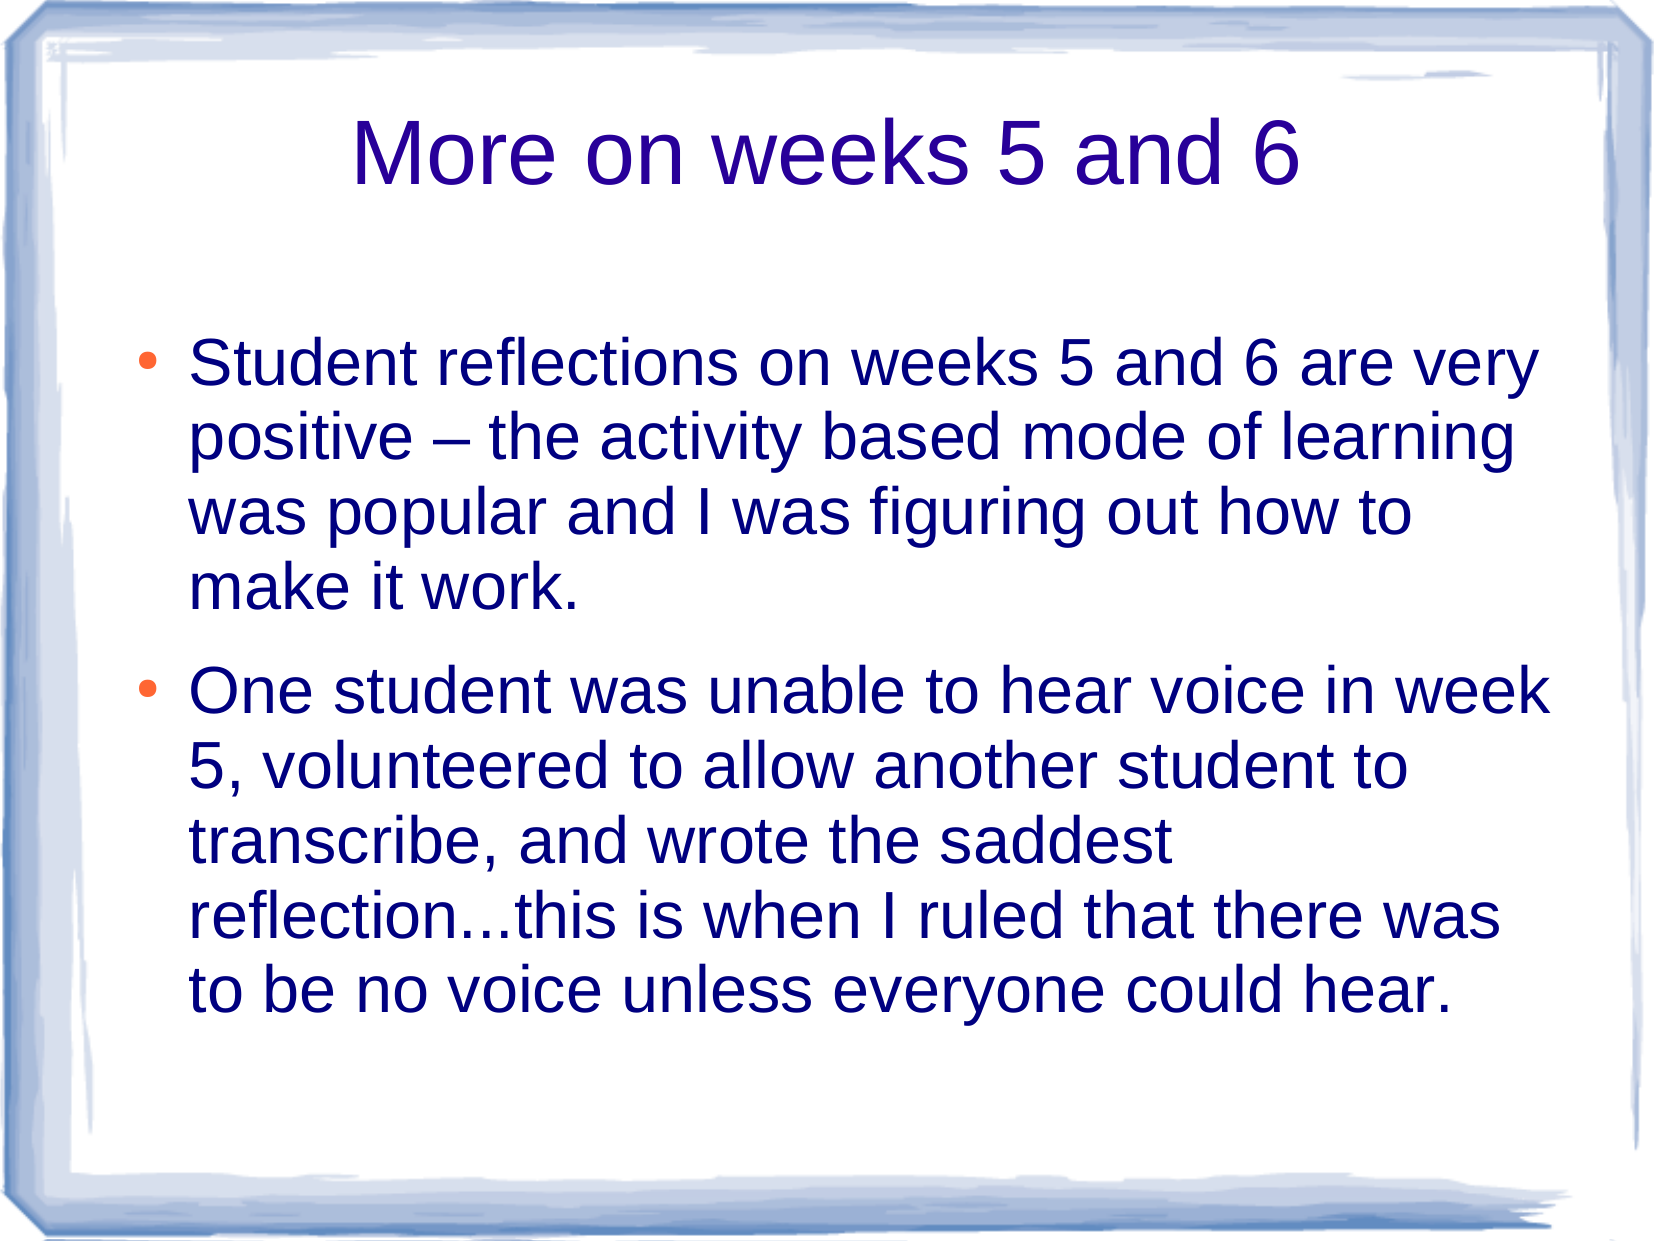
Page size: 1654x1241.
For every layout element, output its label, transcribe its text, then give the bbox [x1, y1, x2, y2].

title More on weeks 5 and 6 [82, 56, 1571, 250]
picture [0, 0, 1654, 1241]
list Student reflections on weeks 5 and 6 are very positive – the activity based mode of learning was popular and I was figuring out how to make it work. One student was unable to hear voice in week 5, volunteered to allow another student to transcribe, and wrote the saddest reflection...this is when I ruled that there was to be no voice unless everyone could hear. [118, 324, 1571, 1132]
